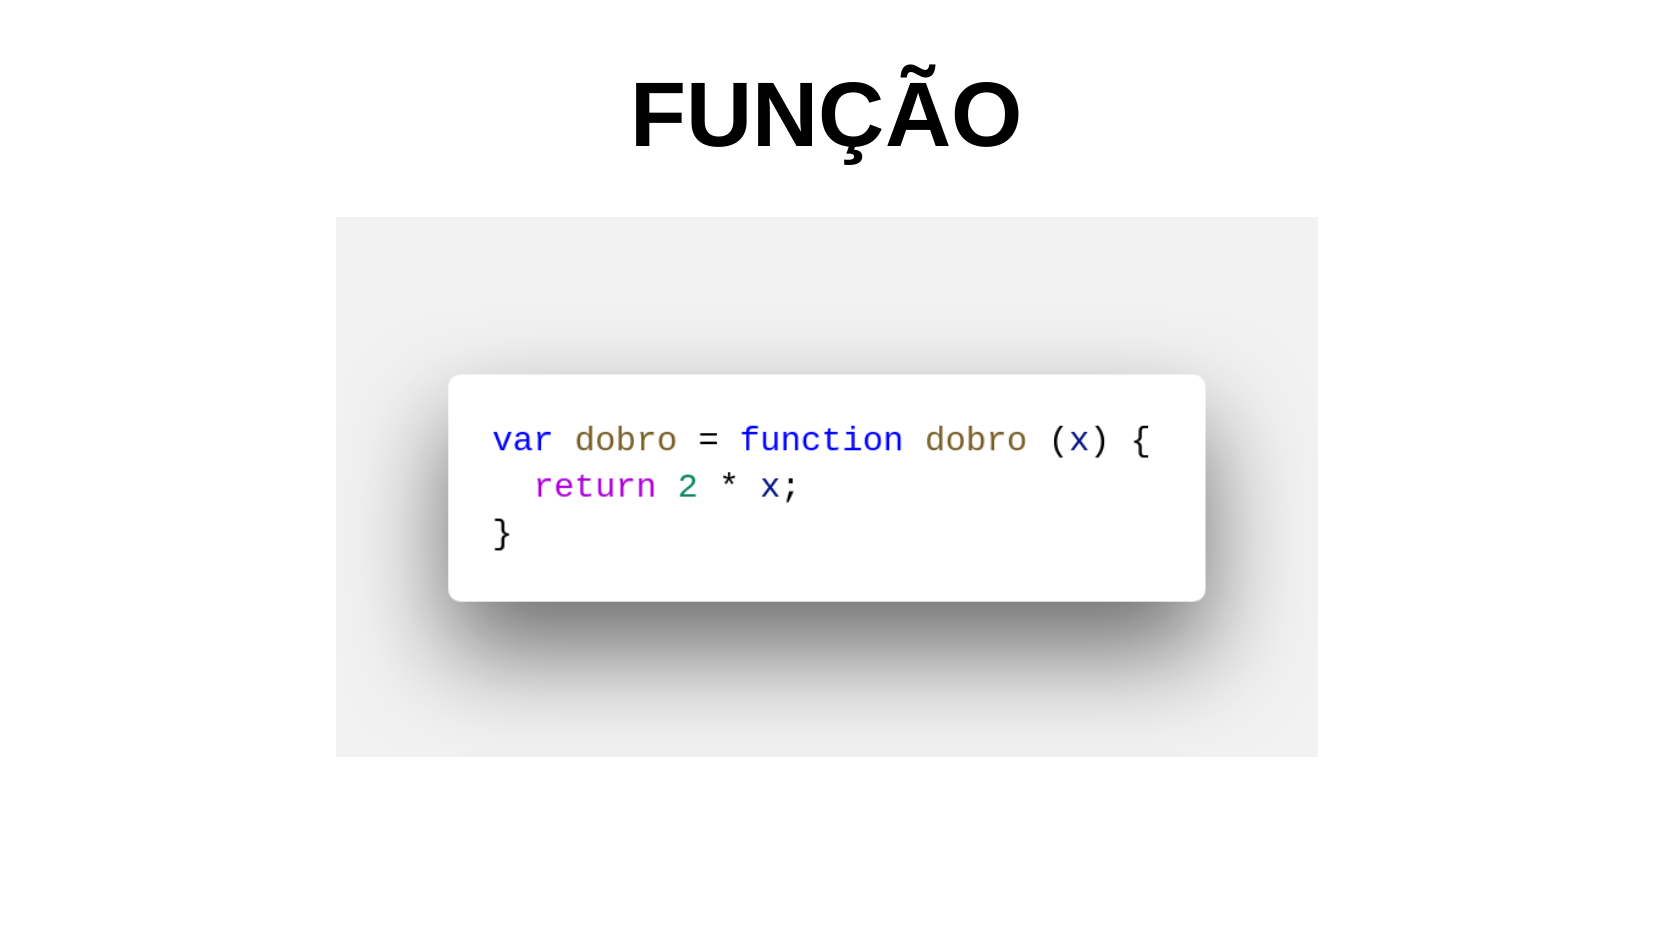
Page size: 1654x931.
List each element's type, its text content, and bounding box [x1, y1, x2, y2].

picture [336, 217, 1318, 758]
title FUNÇÃO [82, 37, 1571, 193]
